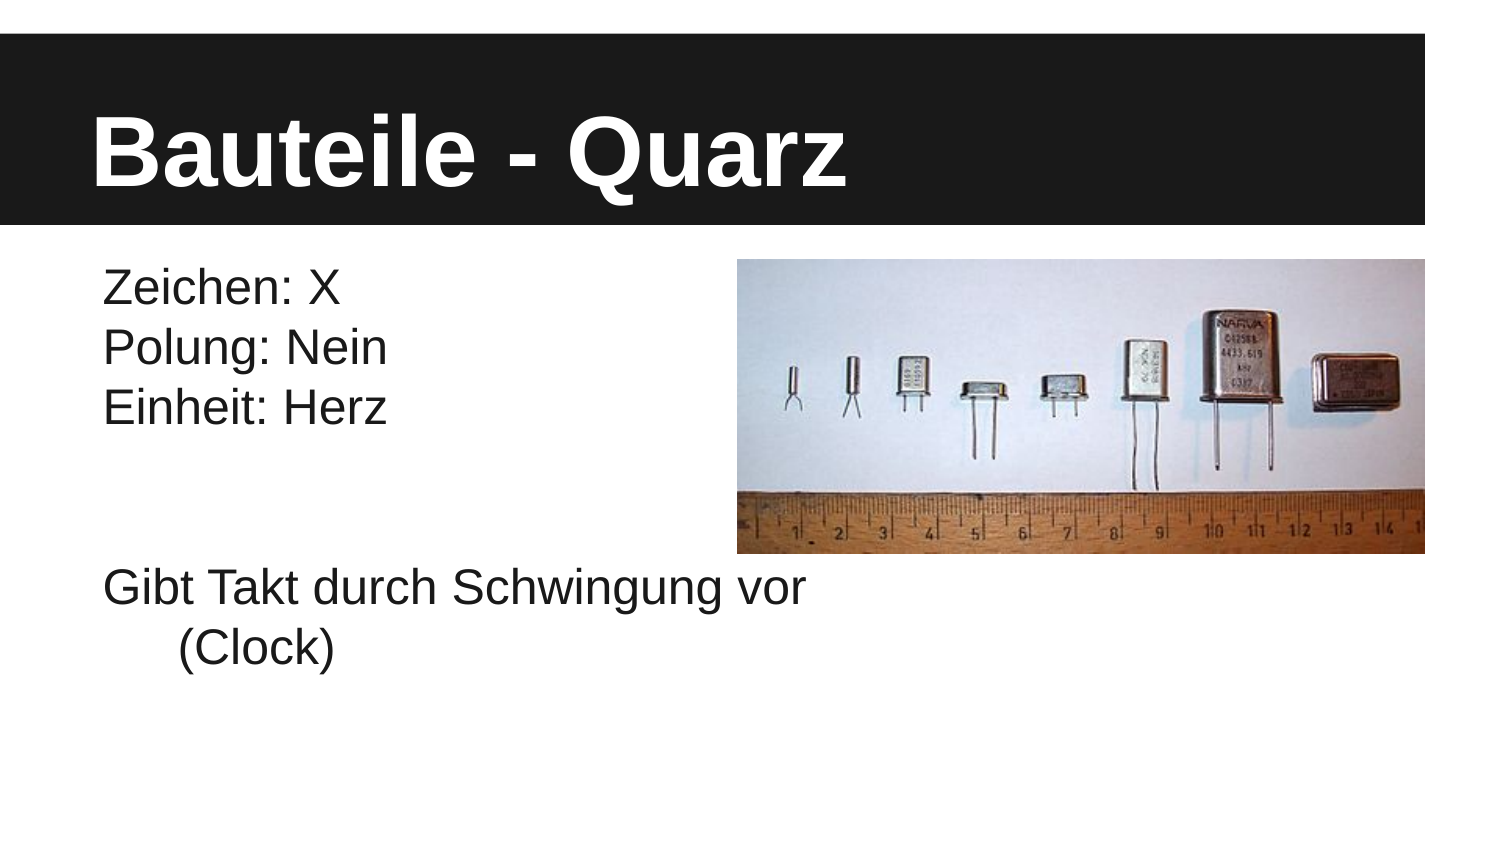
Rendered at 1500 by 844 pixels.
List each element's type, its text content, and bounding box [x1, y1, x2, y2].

picture [737, 259, 1425, 554]
title Bauteile - Quarz [75, 33, 1425, 221]
list Zeichen: X Polung: Nein Einheit: Herz Gibt Takt durch Schwingung vor (Clock) [75, 239, 1425, 808]
